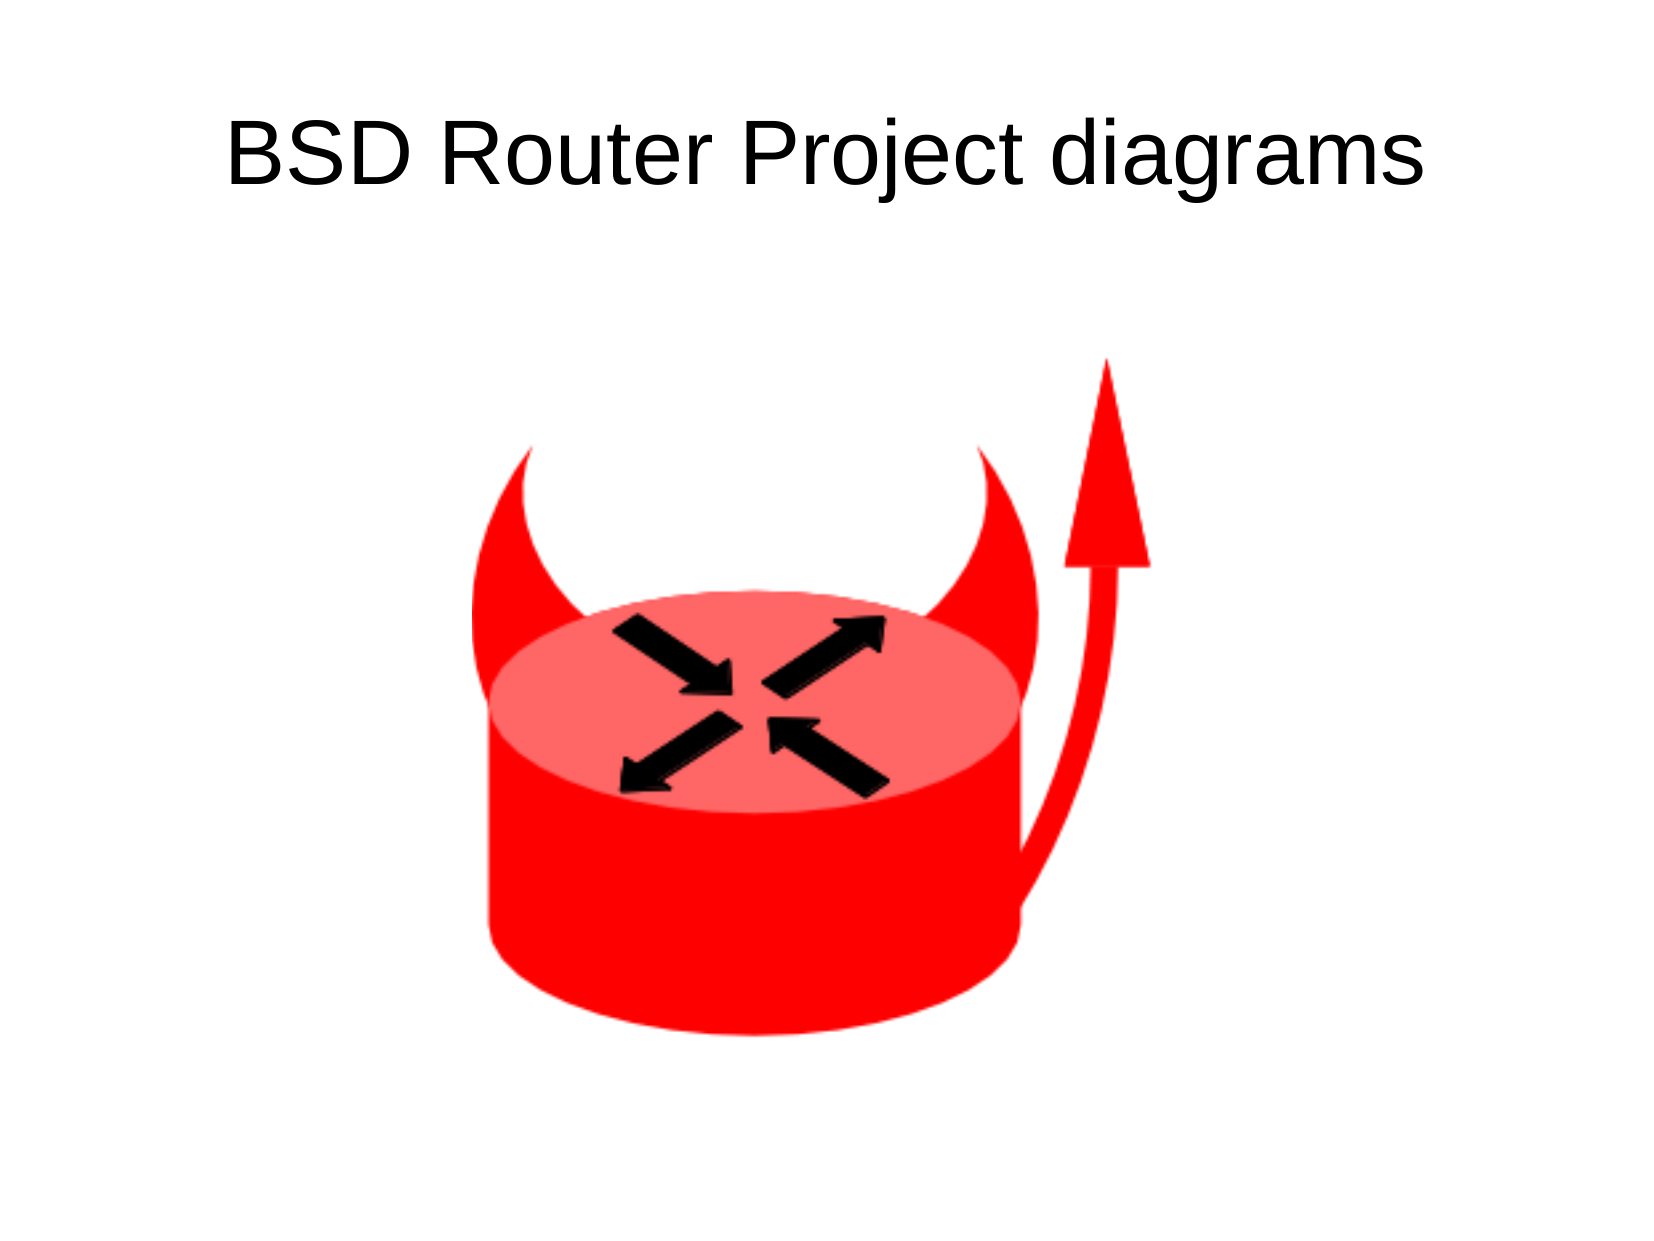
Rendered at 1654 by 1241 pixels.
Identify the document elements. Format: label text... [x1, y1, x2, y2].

picture [472, 358, 1154, 1040]
title BSD Router Project diagrams [82, 49, 1571, 257]
